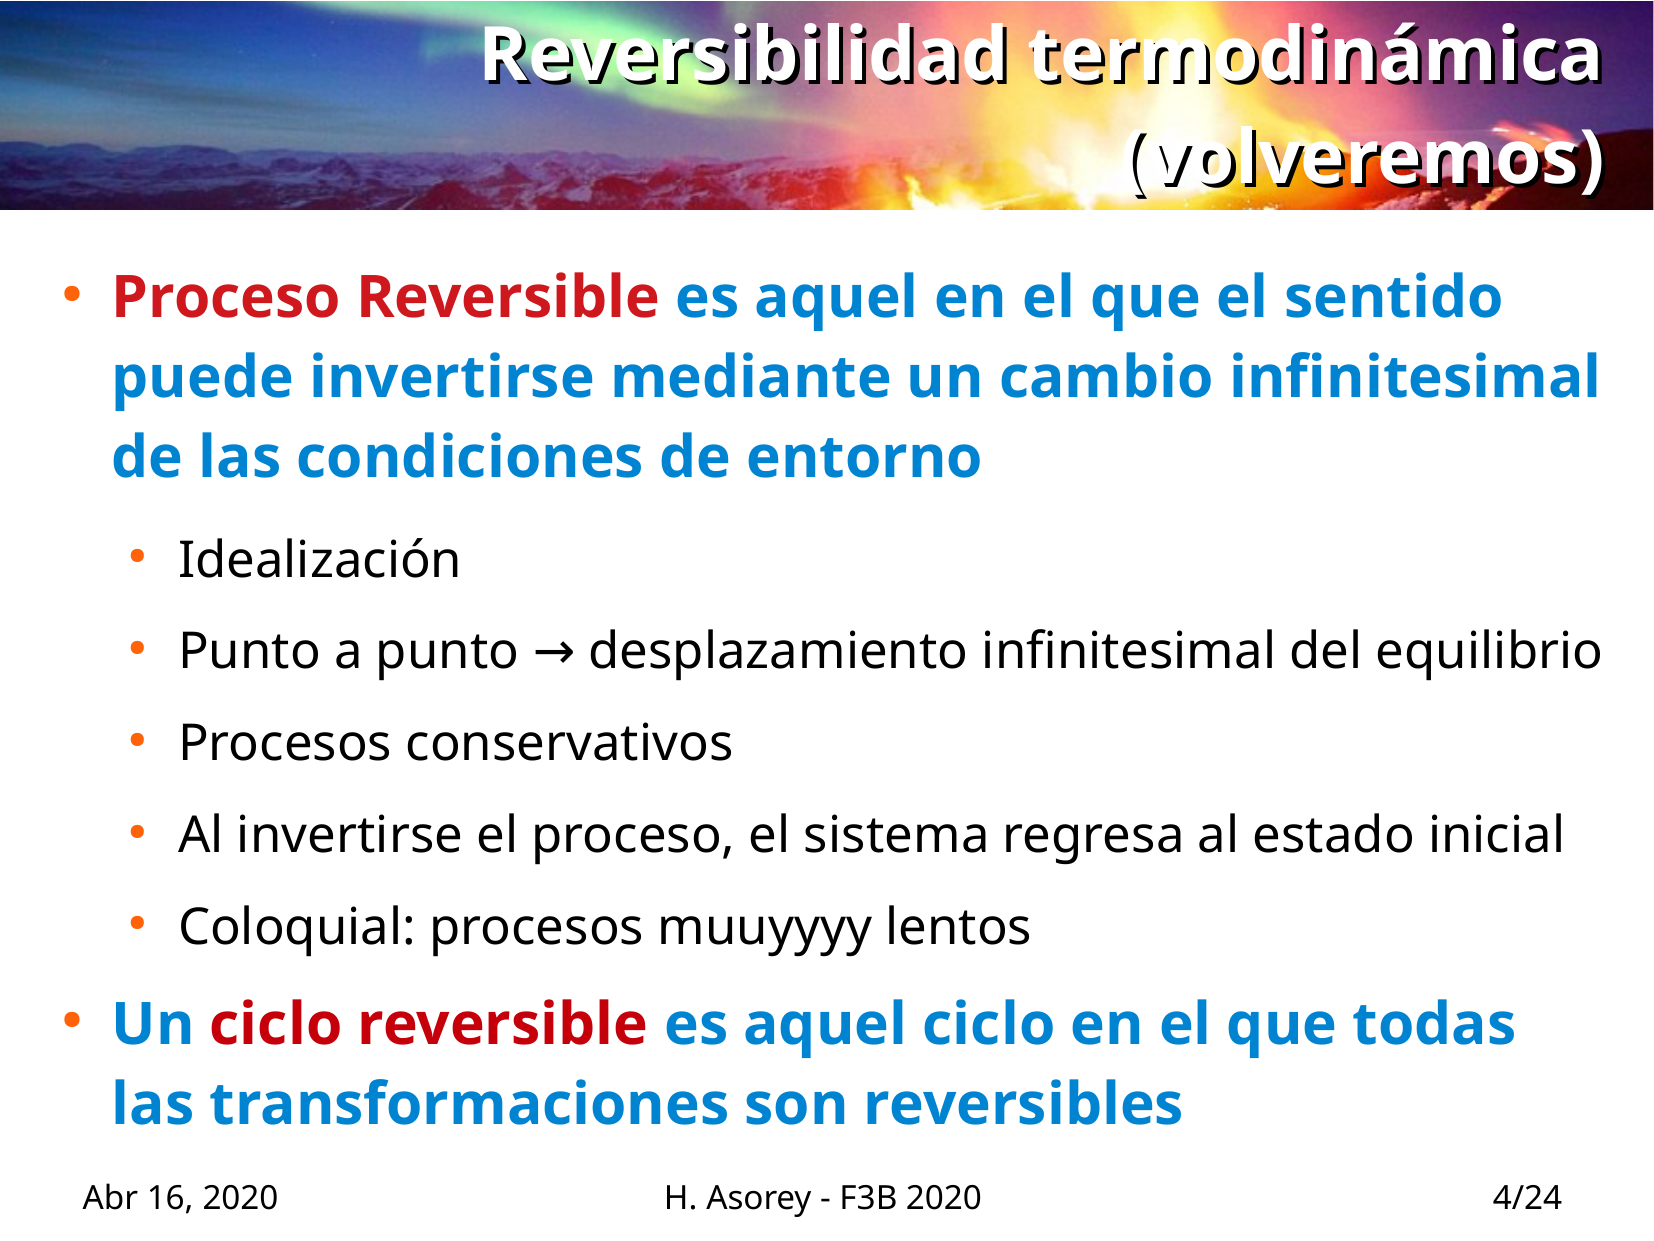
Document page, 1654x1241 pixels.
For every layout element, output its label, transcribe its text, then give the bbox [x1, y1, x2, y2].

list Proceso Reversible es aquel en el que el sentido puede invertirse mediante un cambio infinitesimal de las condiciones de entorno Idealización Punto a punto → desplazamiento infinitesimal del equilibrio Procesos conservativos Al invertirse el proceso, el sistema regresa al estado inicial Coloquial: procesos muuyyyy lentos Un ciclo reversible es aquel ciclo en el que todas las transformaciones son reversibles [45, 255, 1606, 1156]
title Reversibilidad termodinámica (volveremos) [45, 15, 1606, 191]
picture [0, 1, 1654, 210]
